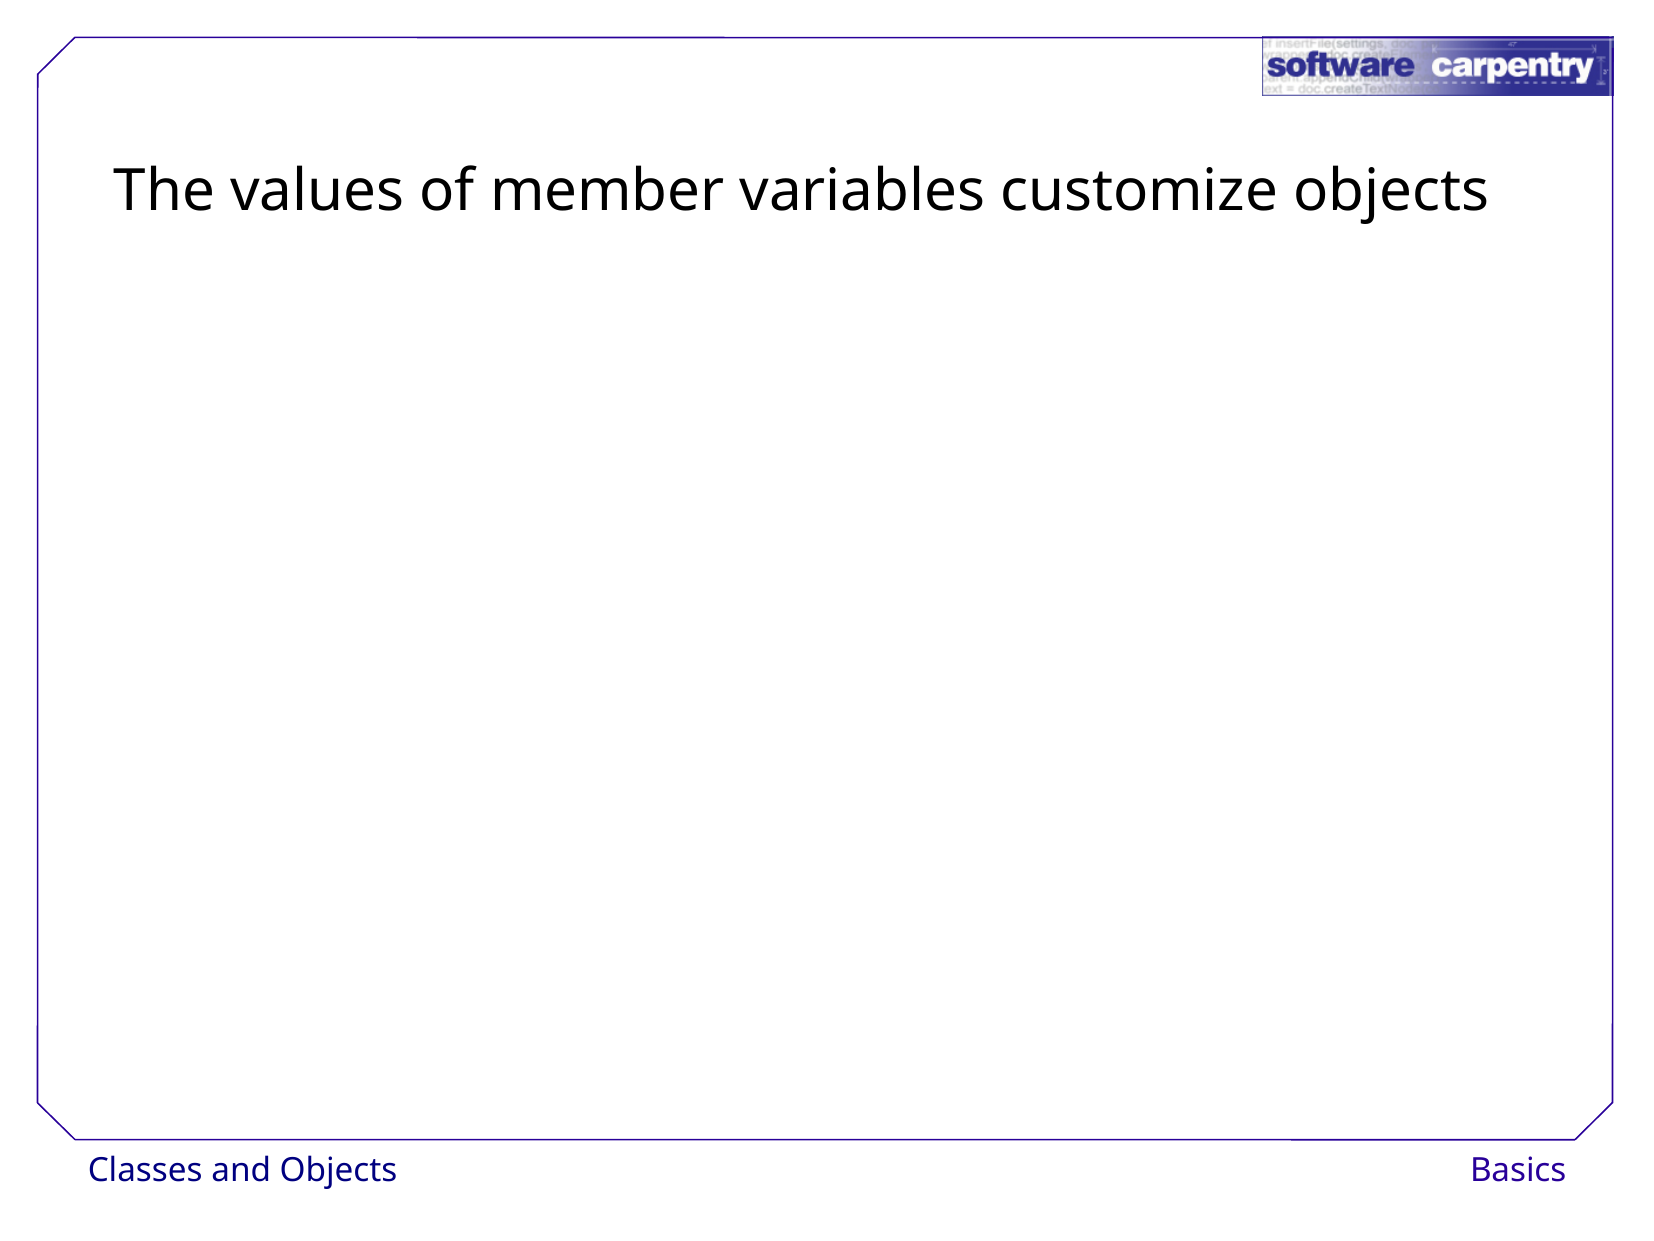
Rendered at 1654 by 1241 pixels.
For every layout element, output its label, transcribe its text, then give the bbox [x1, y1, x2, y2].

text_box The values of member variables customize objects [99, 109, 1517, 231]
picture [1262, 36, 1614, 96]
